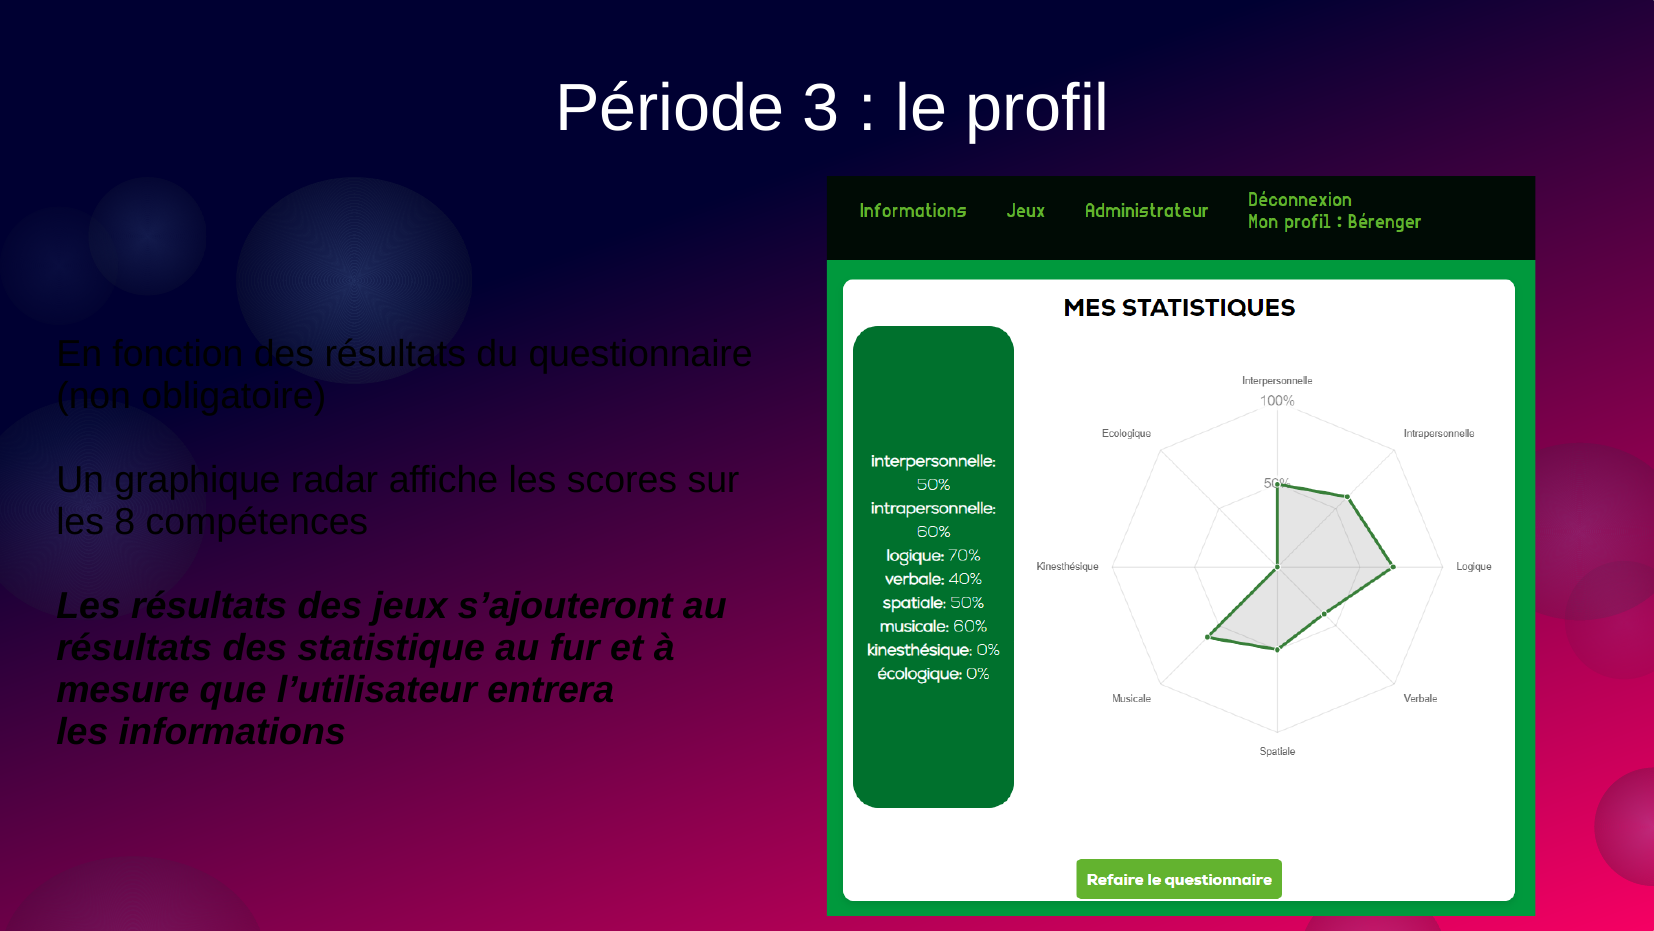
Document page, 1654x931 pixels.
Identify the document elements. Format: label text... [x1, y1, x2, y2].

text_box En fonction des résultats du questionnaire (non obligatoire) Un graphique radar affiche les scores sur les 8 compétences Les résultats des jeux s’ajouteront au résultats des statistique au fur et à mesure que l’utilisateur entrera les informations [41, 324, 770, 760]
title Période 3 : le profil [88, 29, 1577, 185]
picture [826, 176, 1536, 916]
